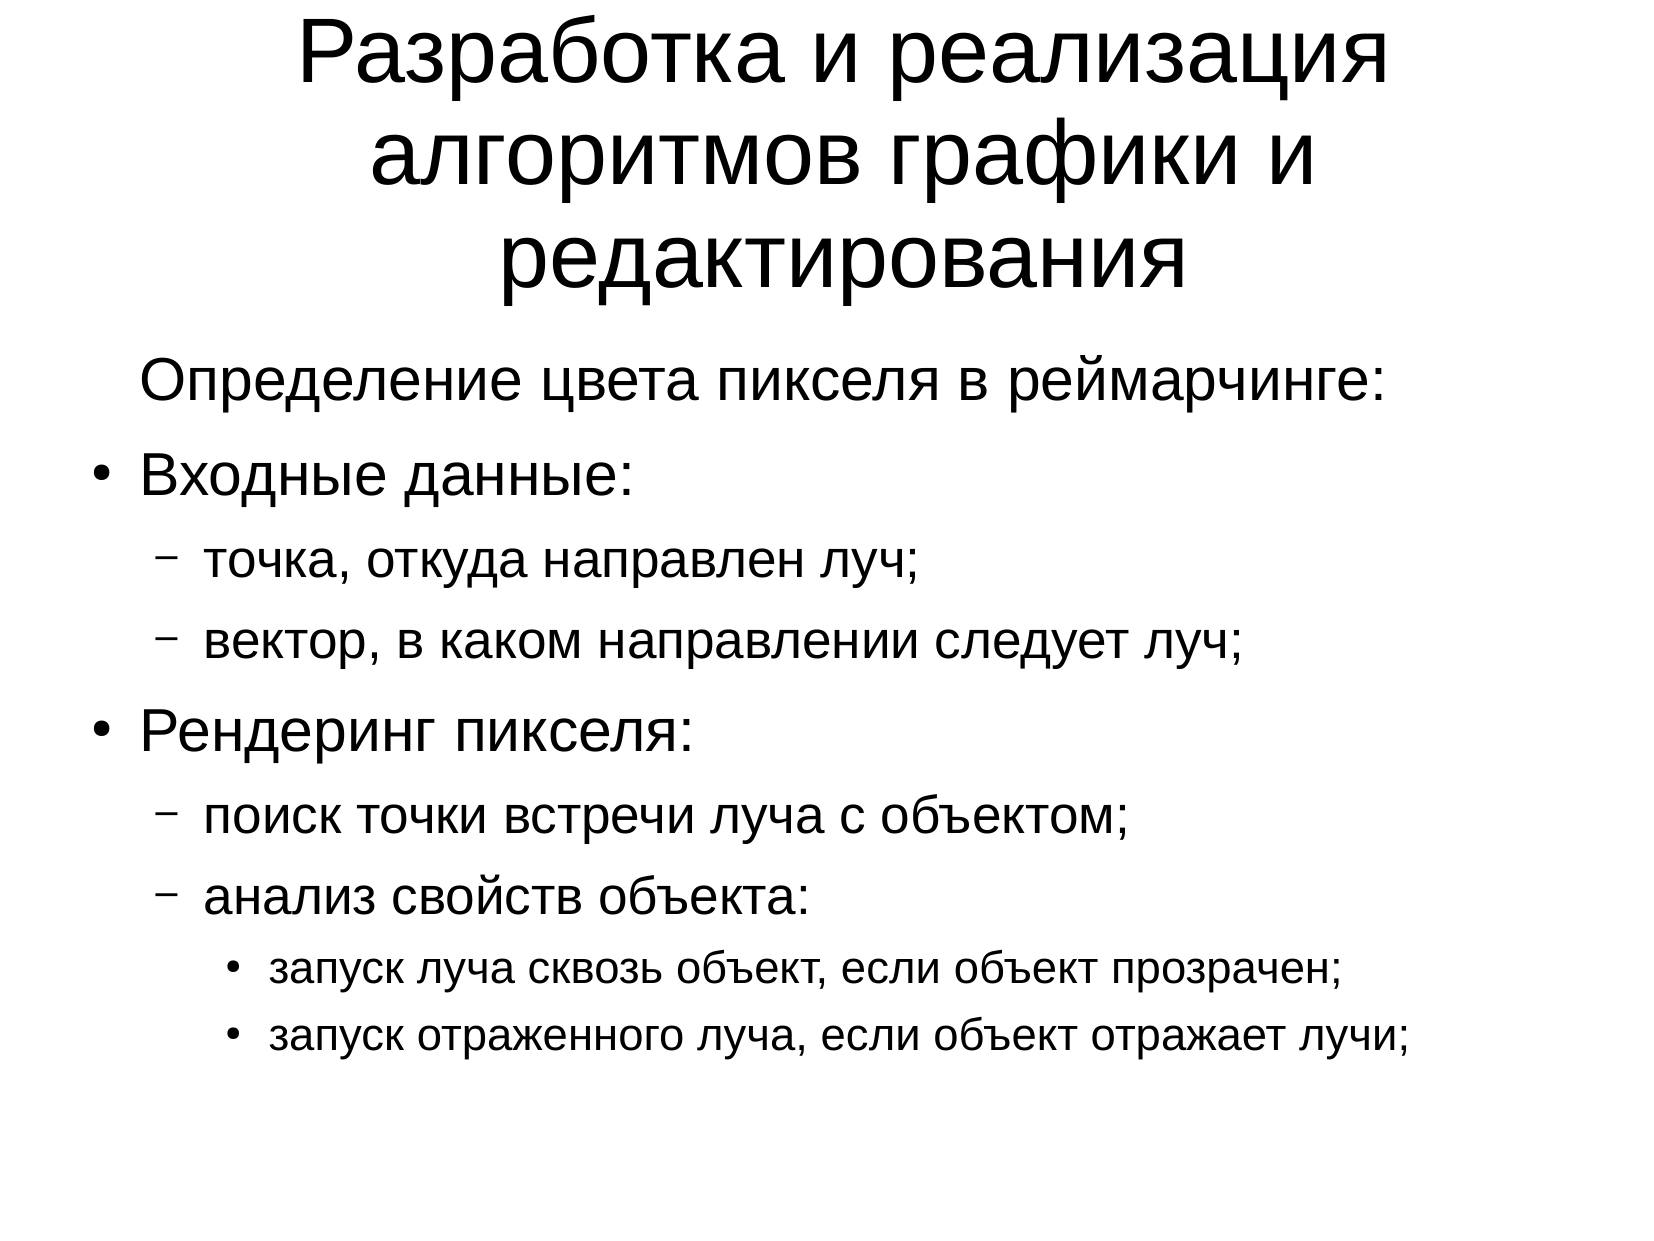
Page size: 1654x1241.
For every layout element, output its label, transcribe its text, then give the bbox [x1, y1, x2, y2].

list Определение цвета пикселя в реймарчинге: Входные данные: точка, откуда направлен луч; вектор, в каком направлении следует луч; Рендеринг пикселя: поиск точки встречи луча с объектом; анализ свойств объекта: запуск луча сквозь объект, если объект прозрачен; запуск отраженного луча, если объект отражает лучи; [75, 345, 1564, 1066]
title Разработка и реализация алгоритмов графики и редактирования [82, 0, 1571, 307]
